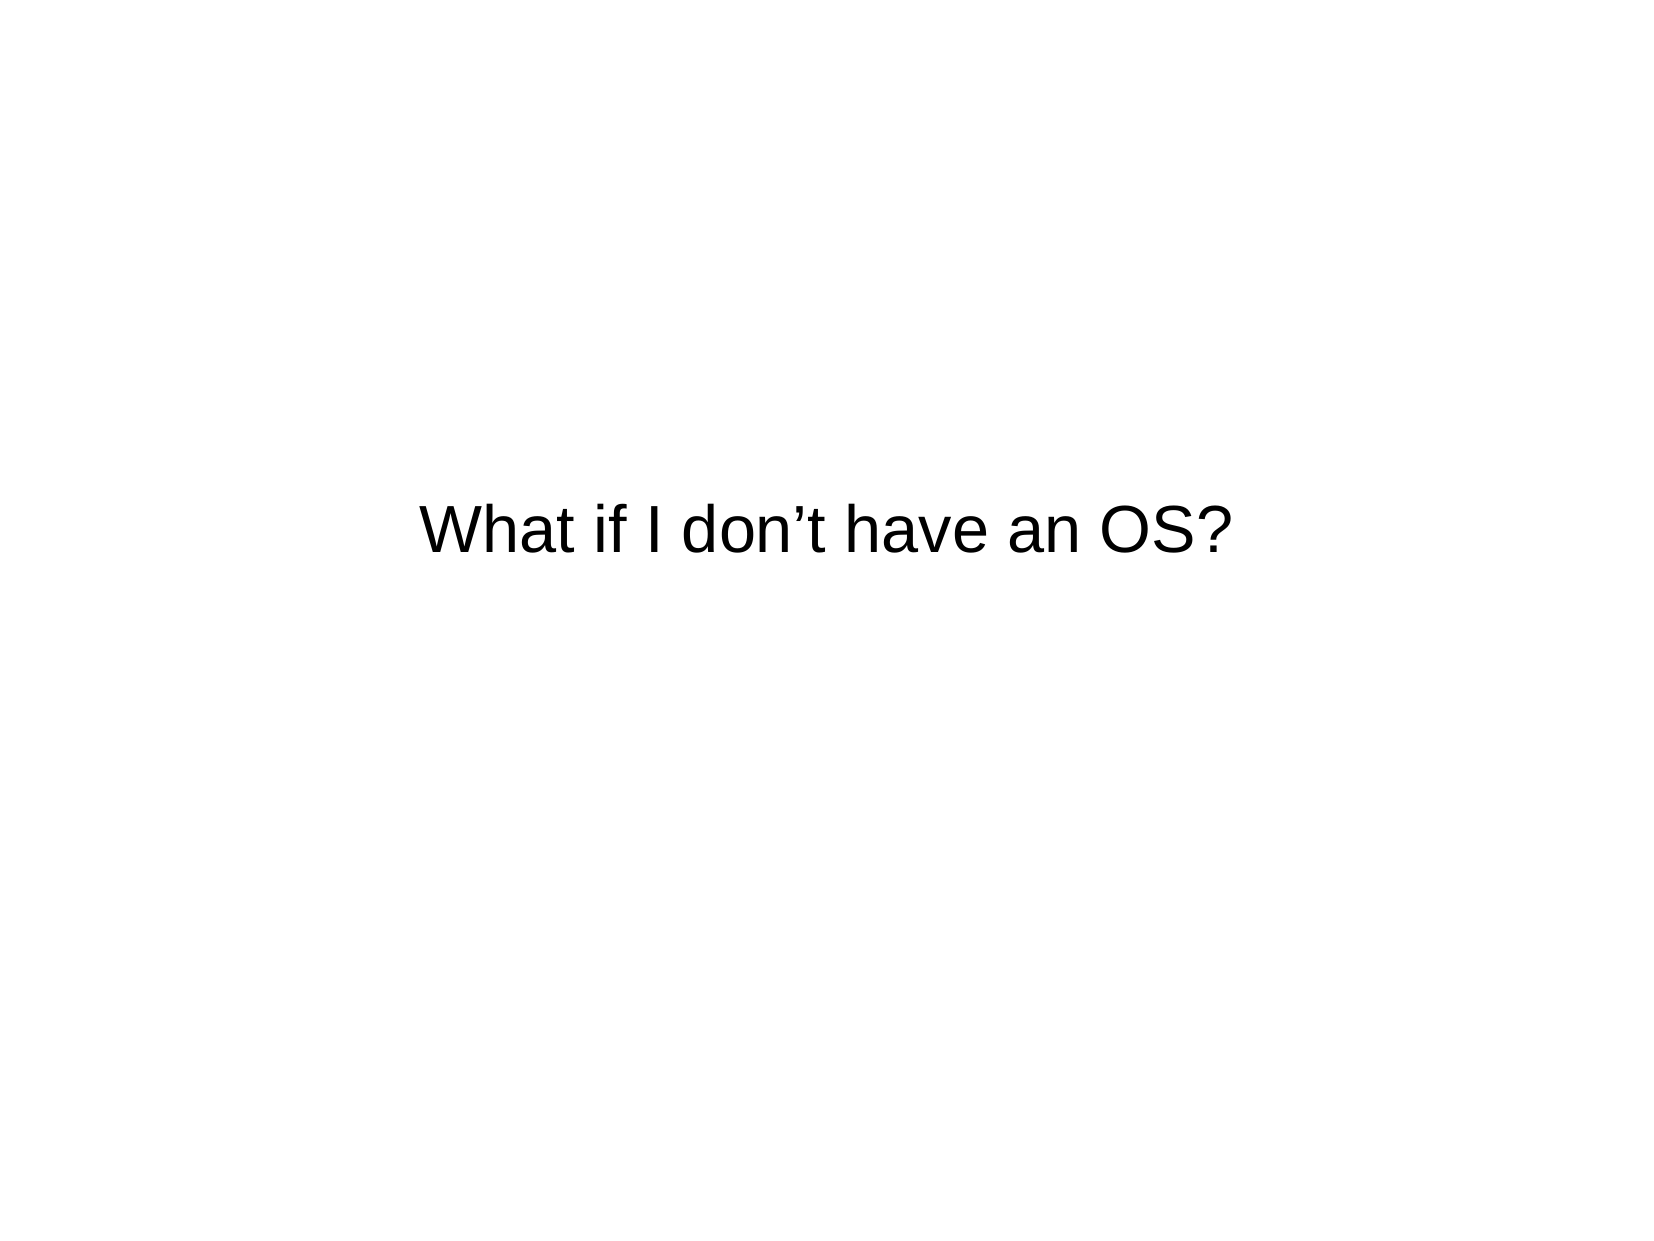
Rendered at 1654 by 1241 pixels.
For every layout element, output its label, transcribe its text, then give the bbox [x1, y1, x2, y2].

subtitle What if I don’t have an OS? [82, 49, 1571, 1010]
